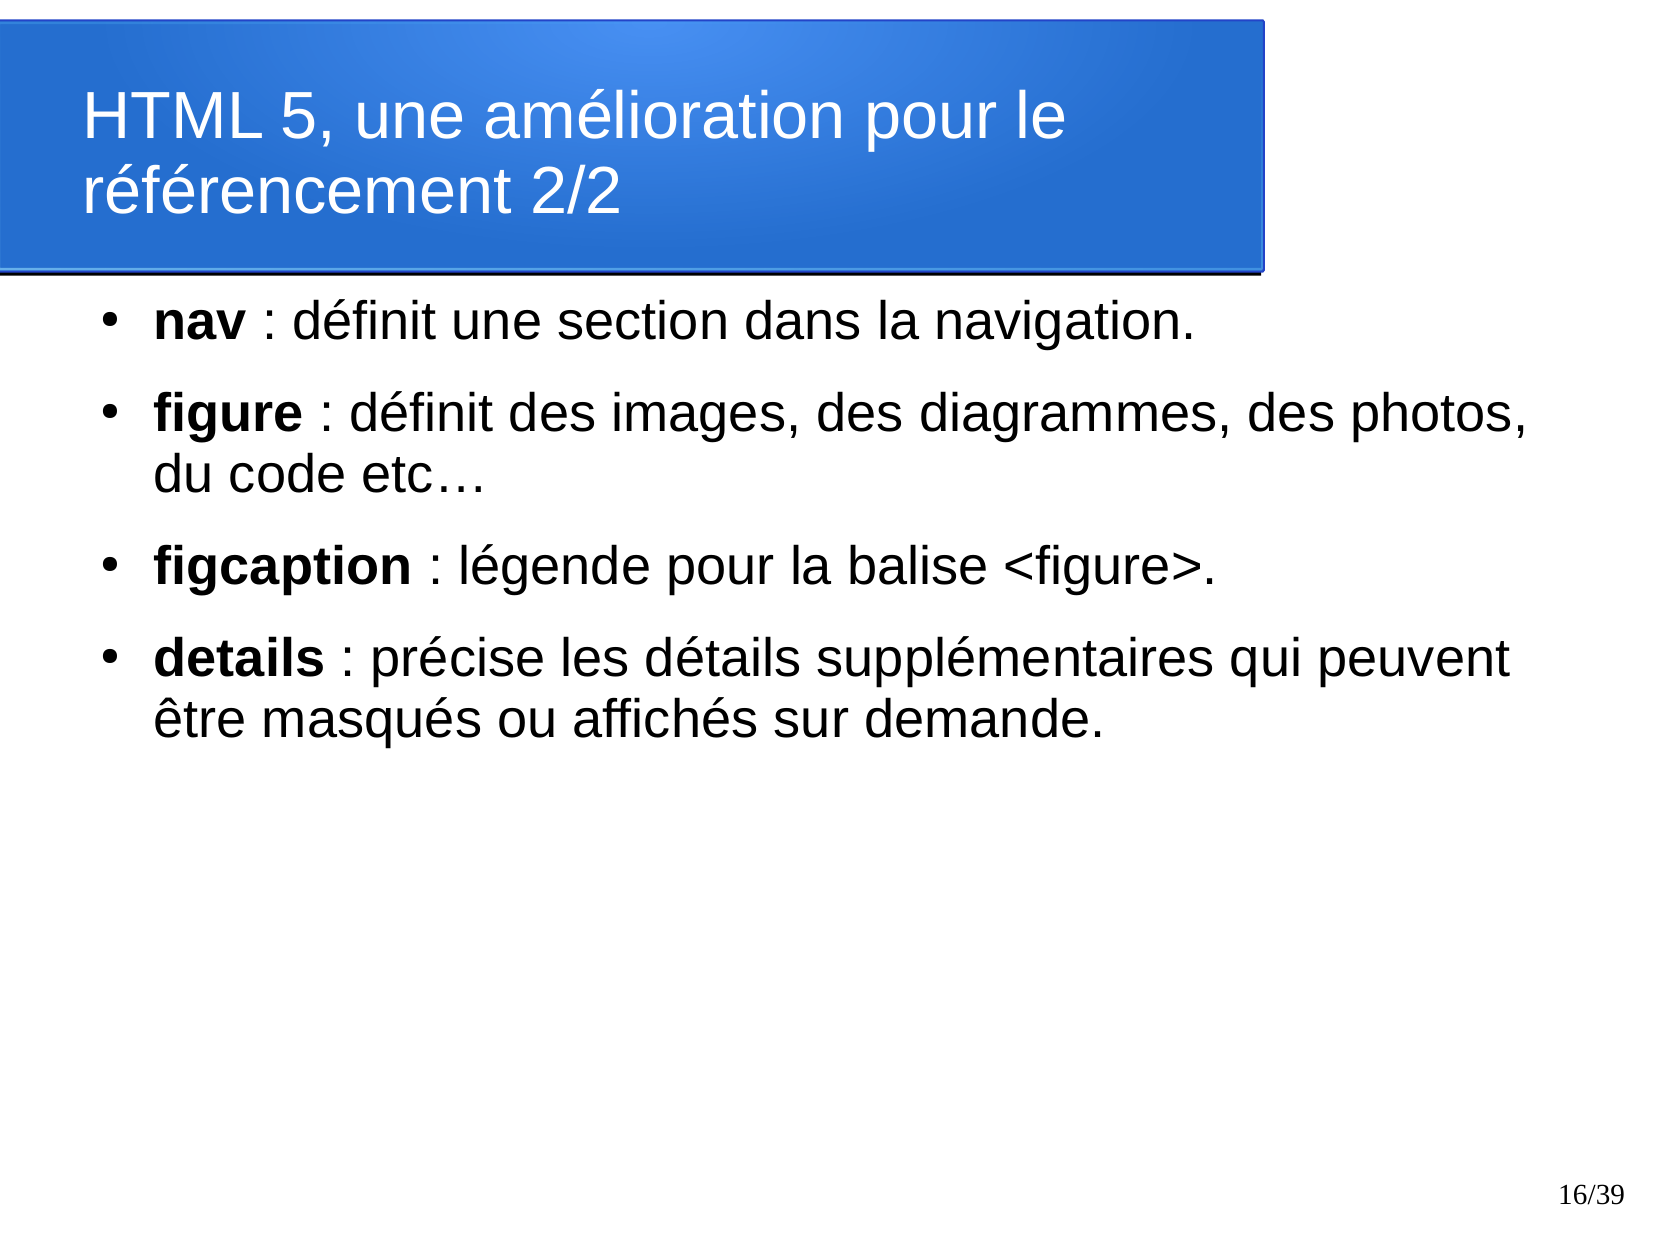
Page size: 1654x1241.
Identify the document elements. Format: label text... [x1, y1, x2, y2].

title HTML 5, une amélioration pour le référencement 2/2 [82, 49, 1250, 257]
list nav : définit une section dans la navigation. figure : définit des images, des diagrammes, des photos, du code etc… figcaption : légende pour la balise <figure>. details : précise les détails supplémentaires qui peuvent être masqués ou affichés sur demande. [82, 290, 1571, 1109]
